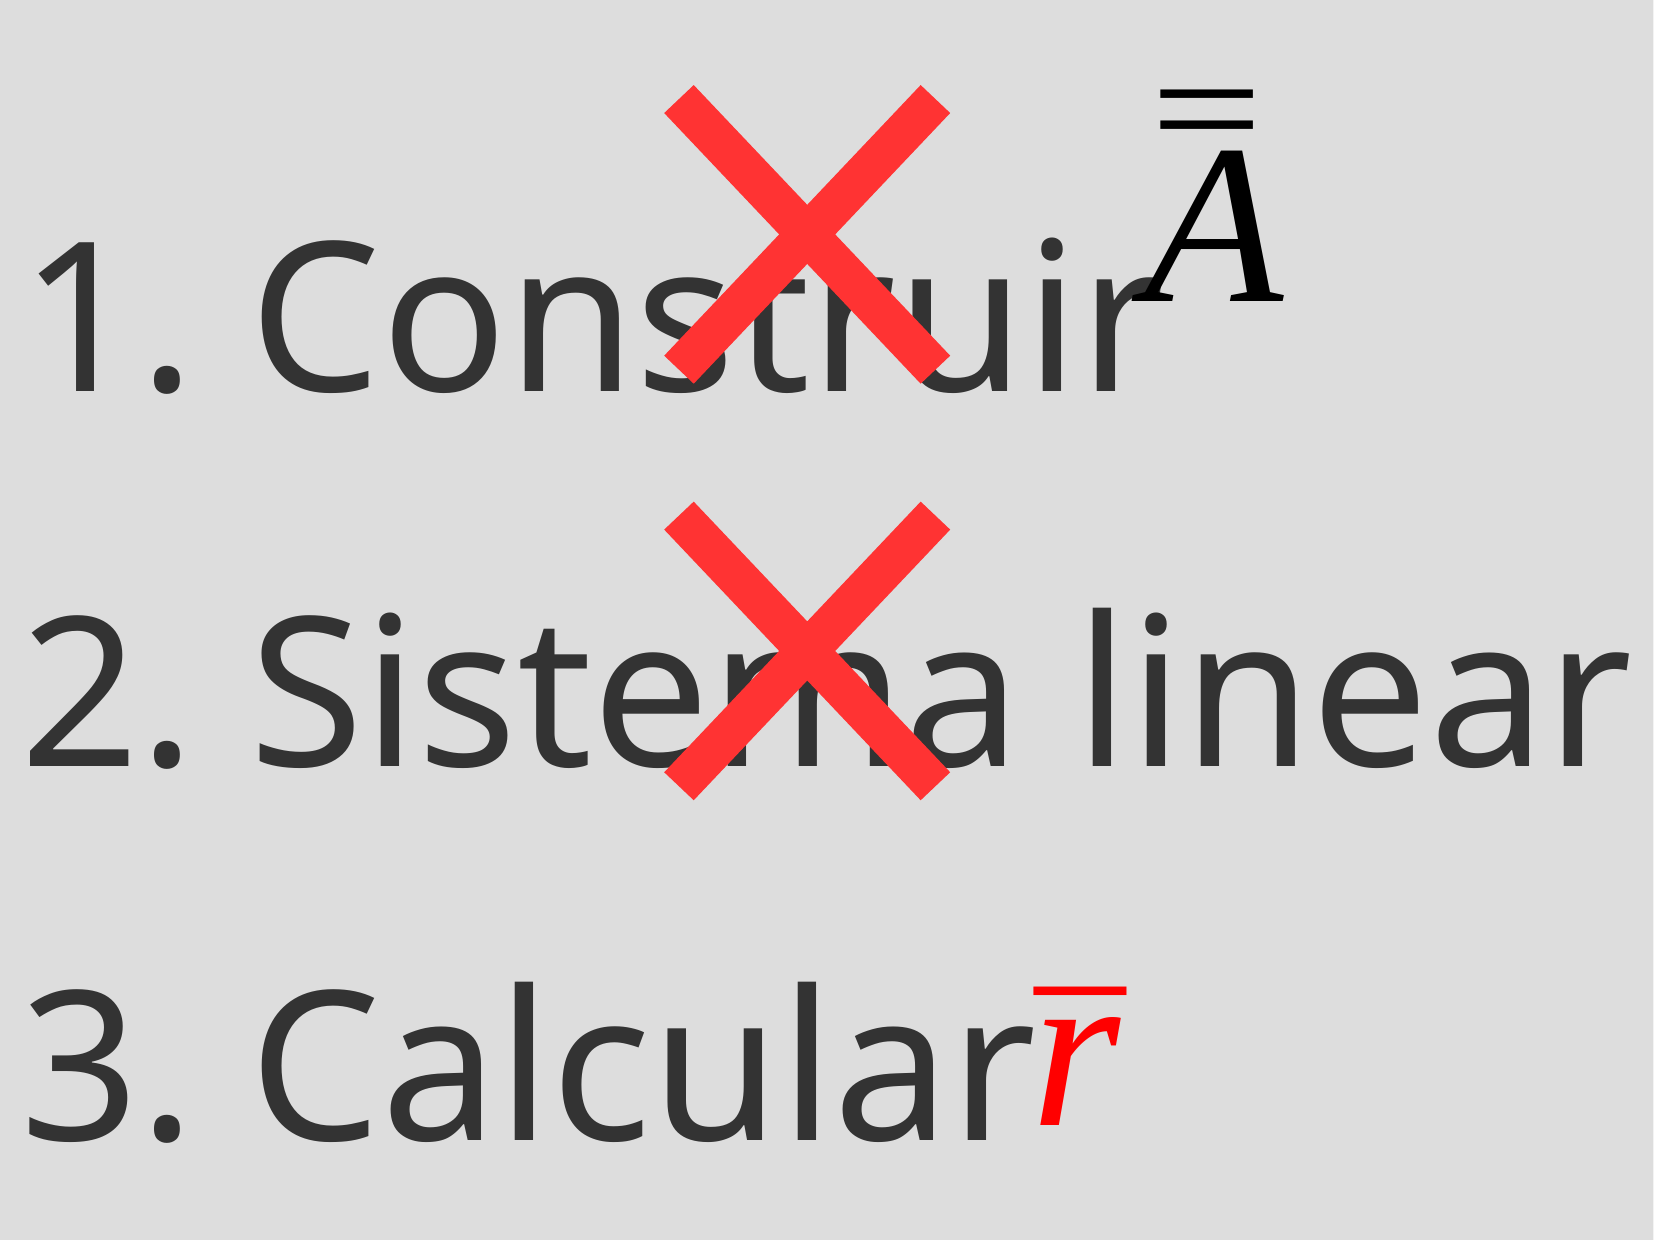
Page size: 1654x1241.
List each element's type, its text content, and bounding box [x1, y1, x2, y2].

chart [1113, 77, 1302, 352]
text_box [664, 85, 951, 384]
text_box [664, 501, 951, 801]
chart [1015, 921, 1146, 1176]
title 1. Construir 2. Sistema linear 3. Calcular [0, 0, 1654, 1241]
